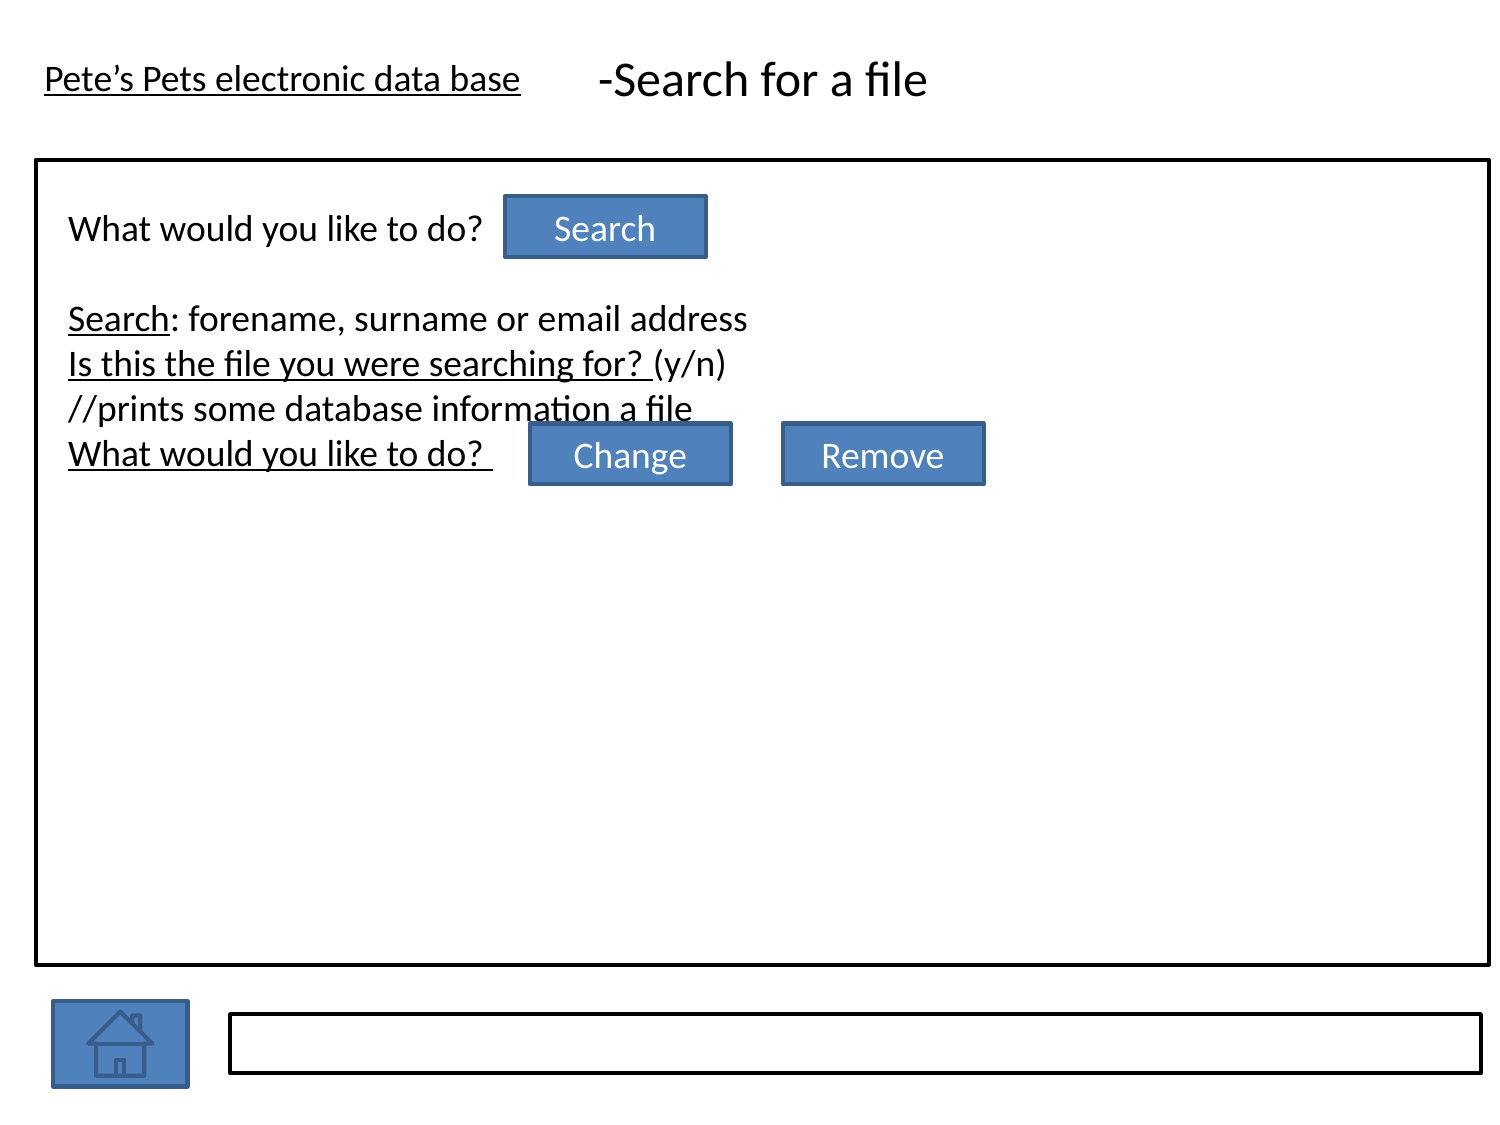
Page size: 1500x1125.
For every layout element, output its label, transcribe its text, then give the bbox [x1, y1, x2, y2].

text_box Search [505, 196, 706, 257]
text_box [36, 160, 1489, 965]
text_box [53, 1000, 188, 1087]
text_box [230, 1014, 1481, 1073]
text_box Pete’s Pets electronic data base [29, 46, 538, 107]
text_box Change [530, 424, 731, 484]
text_box What would you like to do? Search: forename, surname or email address Is this the file you were searching for? (y/n) //prints some database information a file What would you like to do? [53, 196, 904, 575]
text_box -Search for a file [583, 38, 987, 115]
text_box Remove [783, 424, 984, 484]
